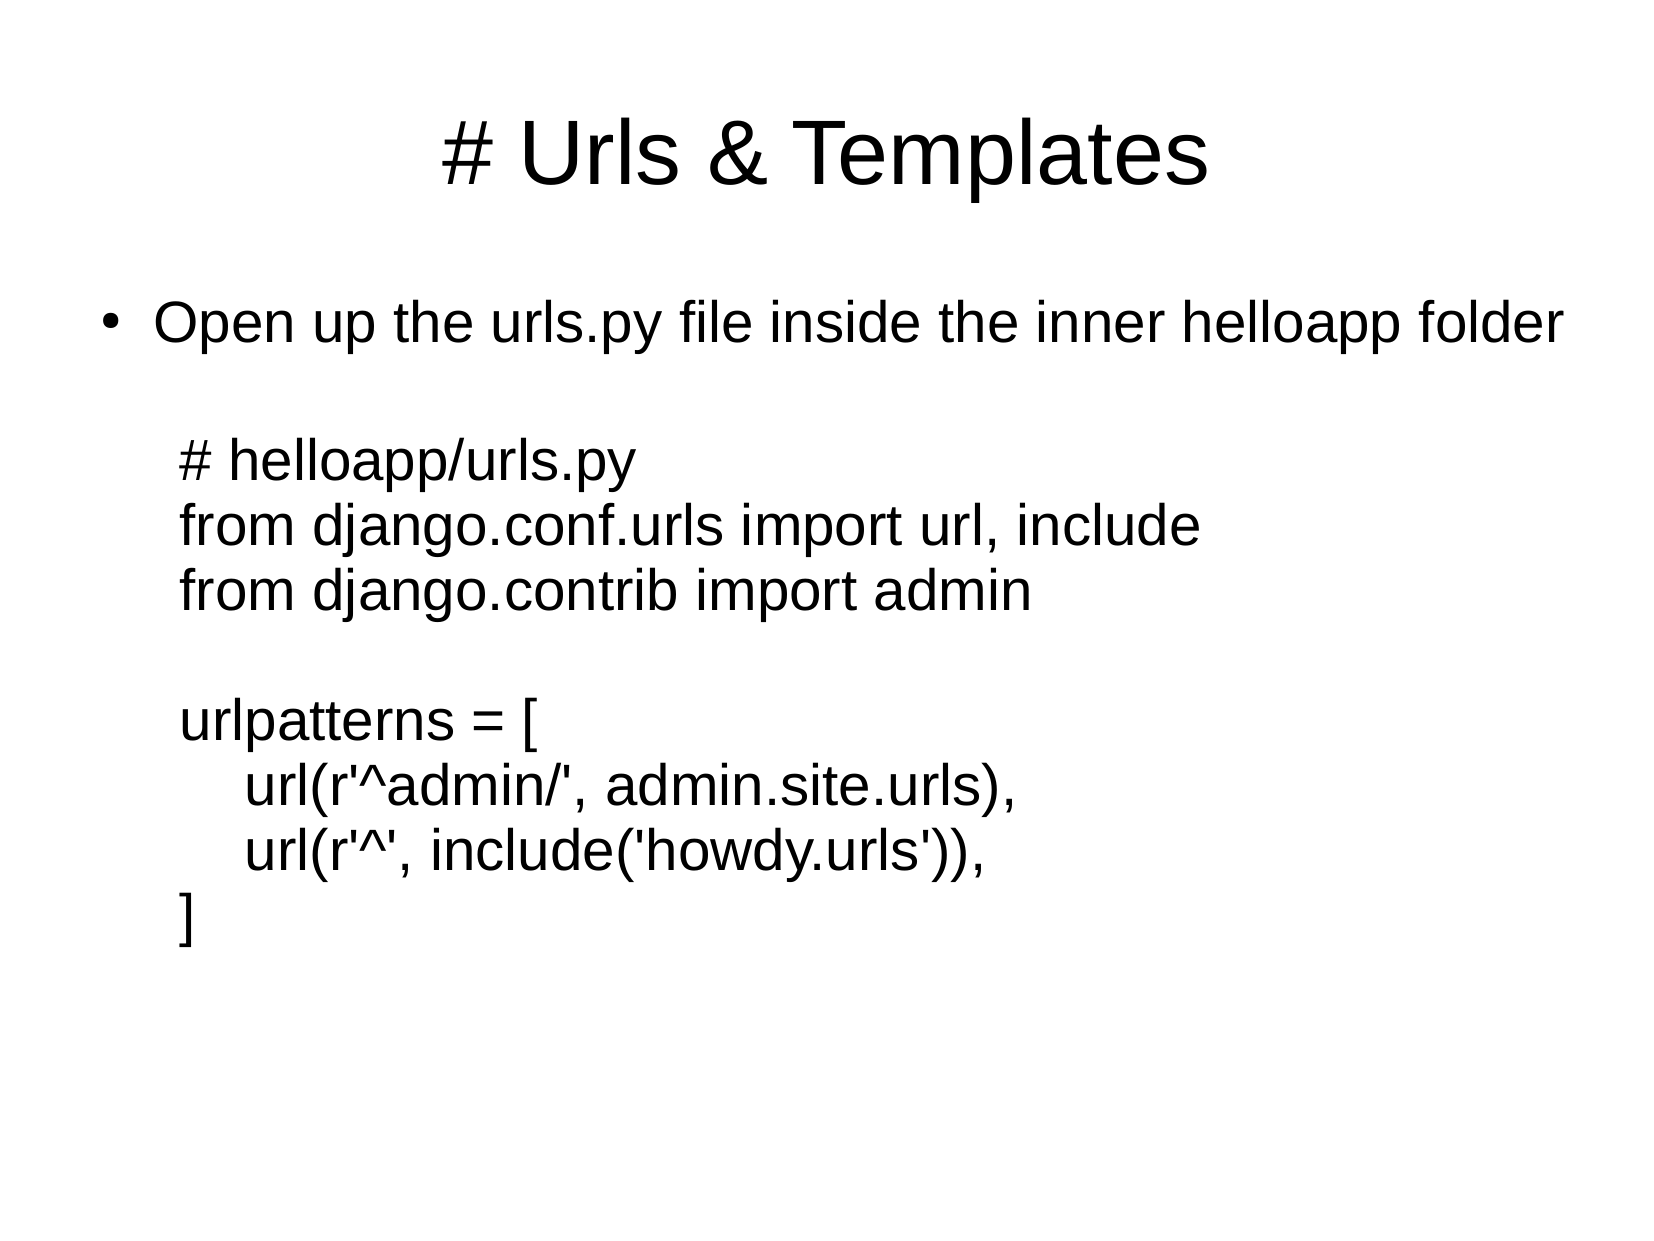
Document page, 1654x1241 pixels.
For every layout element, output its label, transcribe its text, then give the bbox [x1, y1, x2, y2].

text_box # helloapp/urls.py from django.conf.urls import url, include from django.contrib import admin urlpatterns = [ url(r'^admin/', admin.site.urls), url(r'^', include('howdy.urls')), ] [165, 420, 1546, 1023]
title # Urls & Templates [82, 49, 1571, 257]
list Open up the urls.py file inside the inner helloapp folder [82, 290, 1571, 1010]
